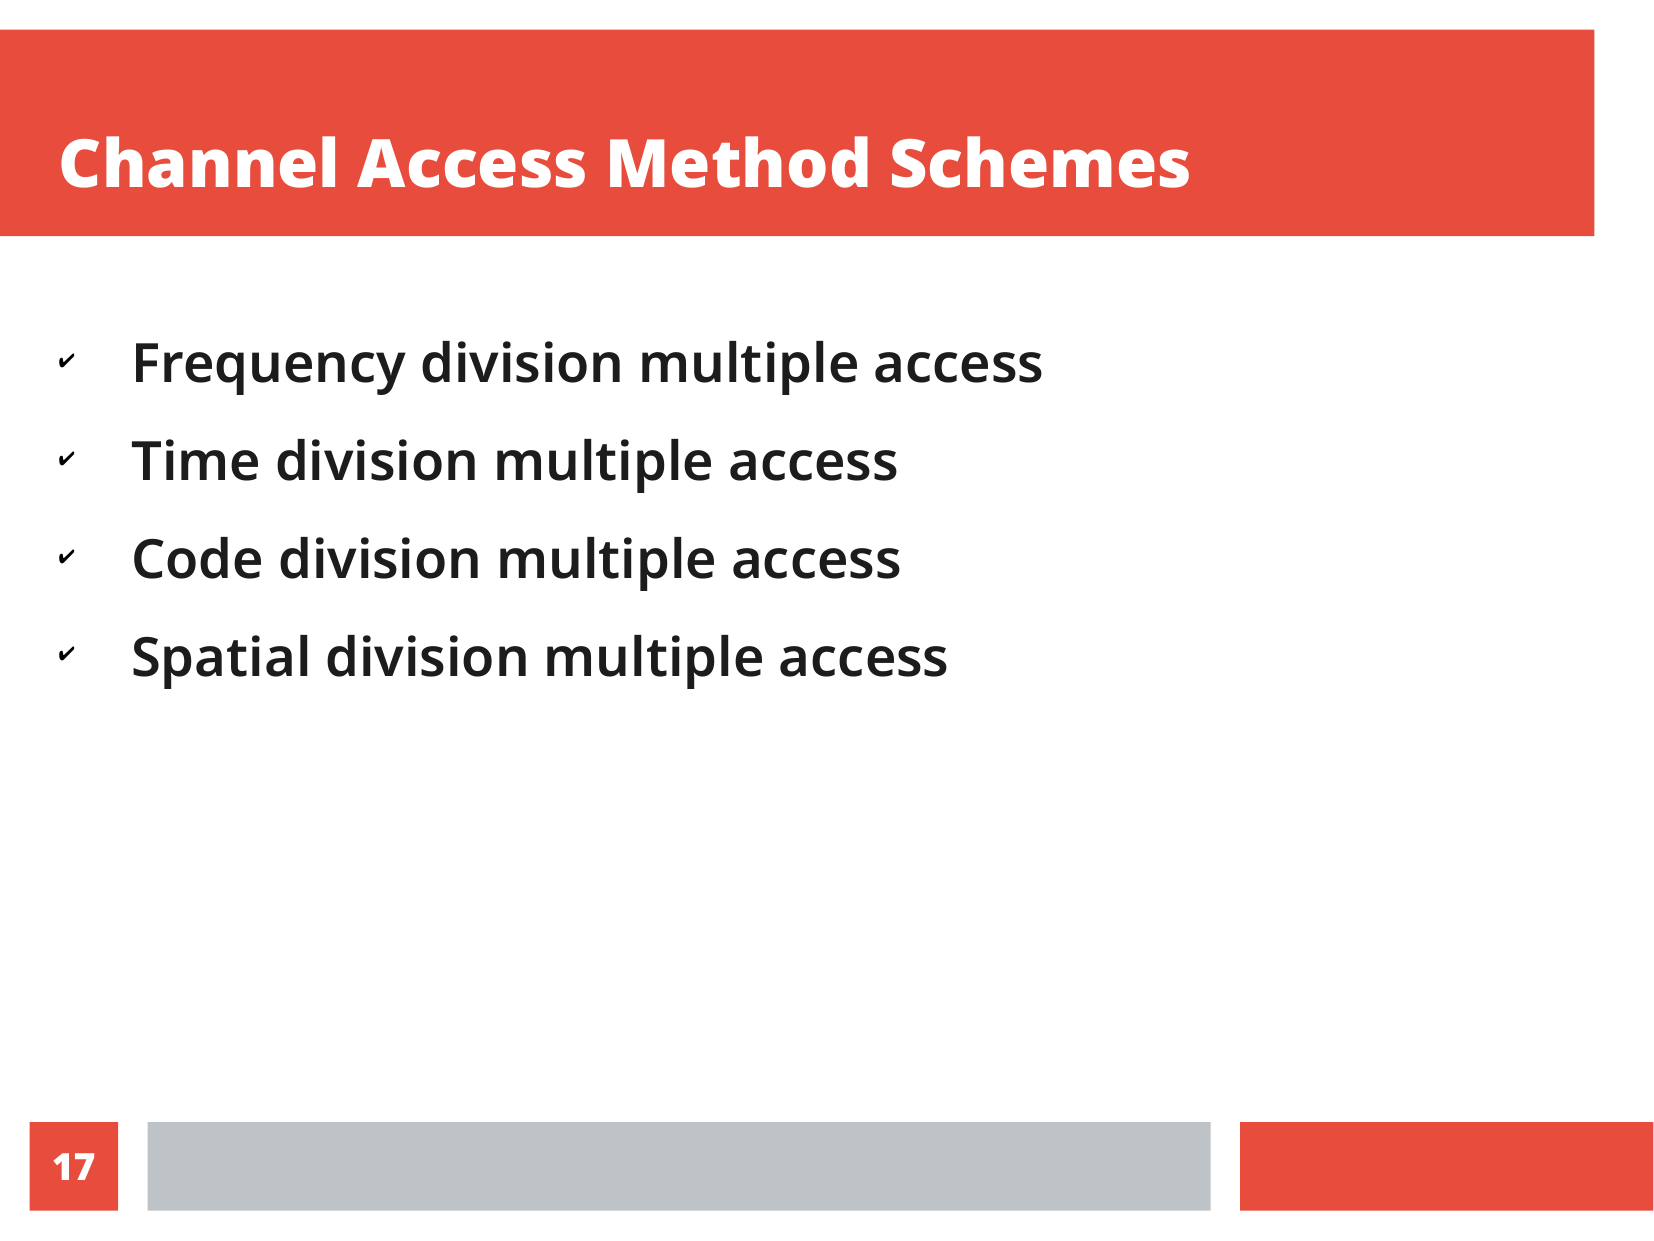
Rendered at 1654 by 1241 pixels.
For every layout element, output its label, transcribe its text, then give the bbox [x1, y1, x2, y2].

title Channel Access Method Schemes [59, 59, 1595, 207]
list Frequency division multiple access Time division multiple access Code division multiple access Spatial division multiple access [59, 324, 1565, 1093]
